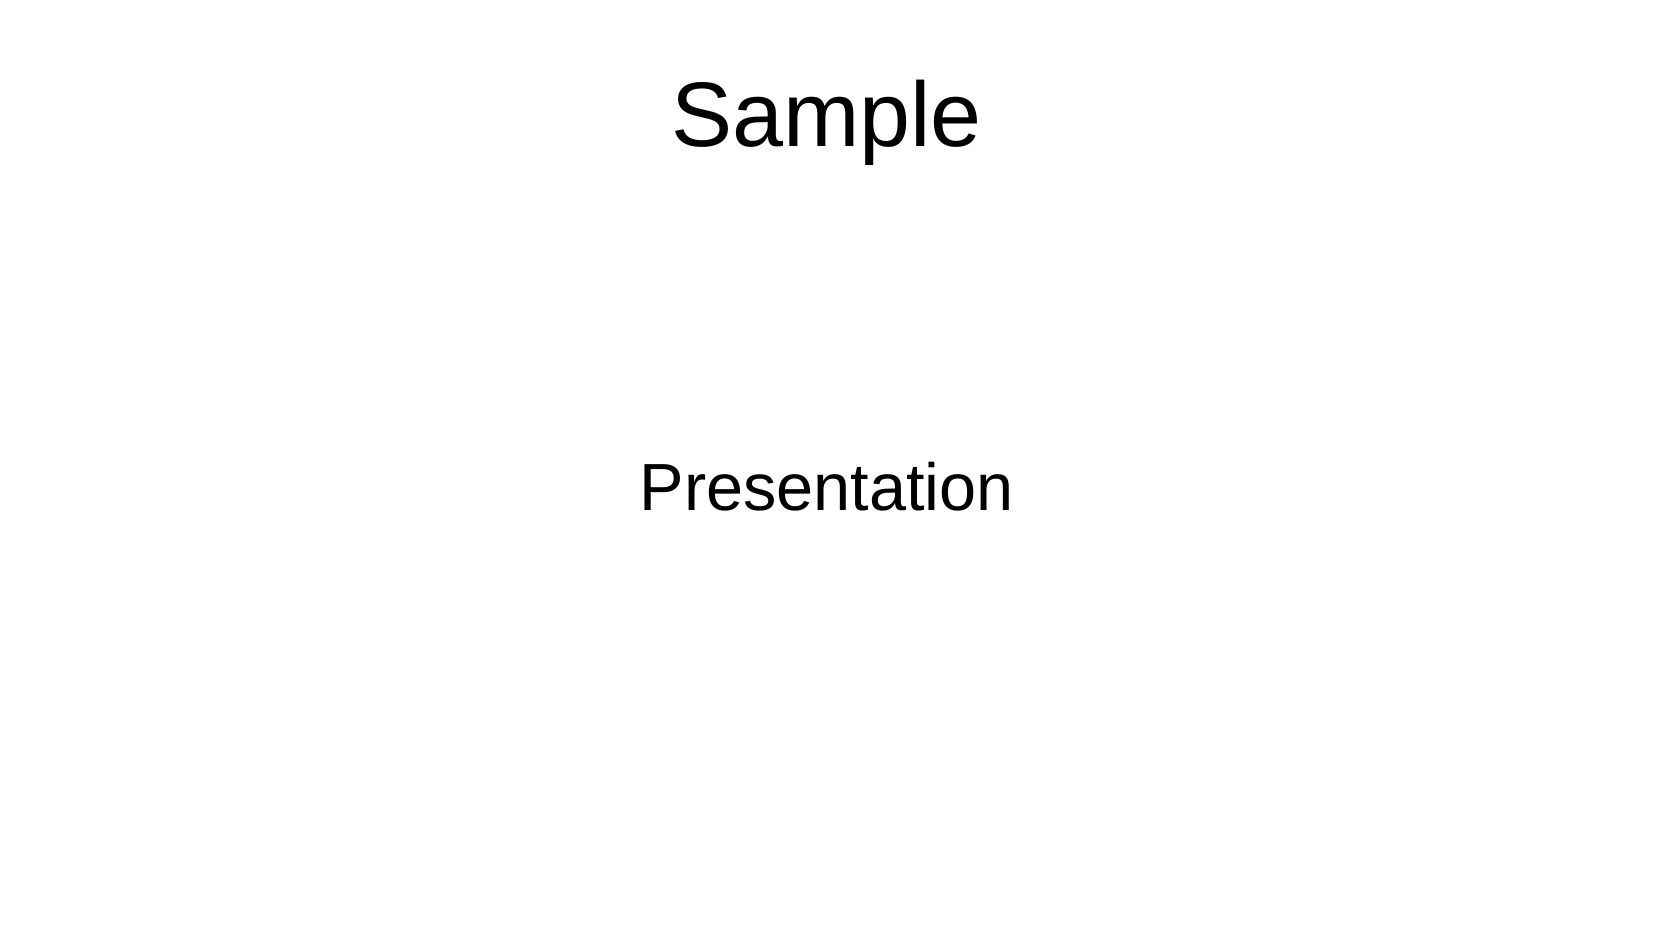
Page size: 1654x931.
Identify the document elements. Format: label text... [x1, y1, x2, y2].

title Sample [82, 37, 1571, 193]
subtitle Presentation [82, 217, 1571, 758]
